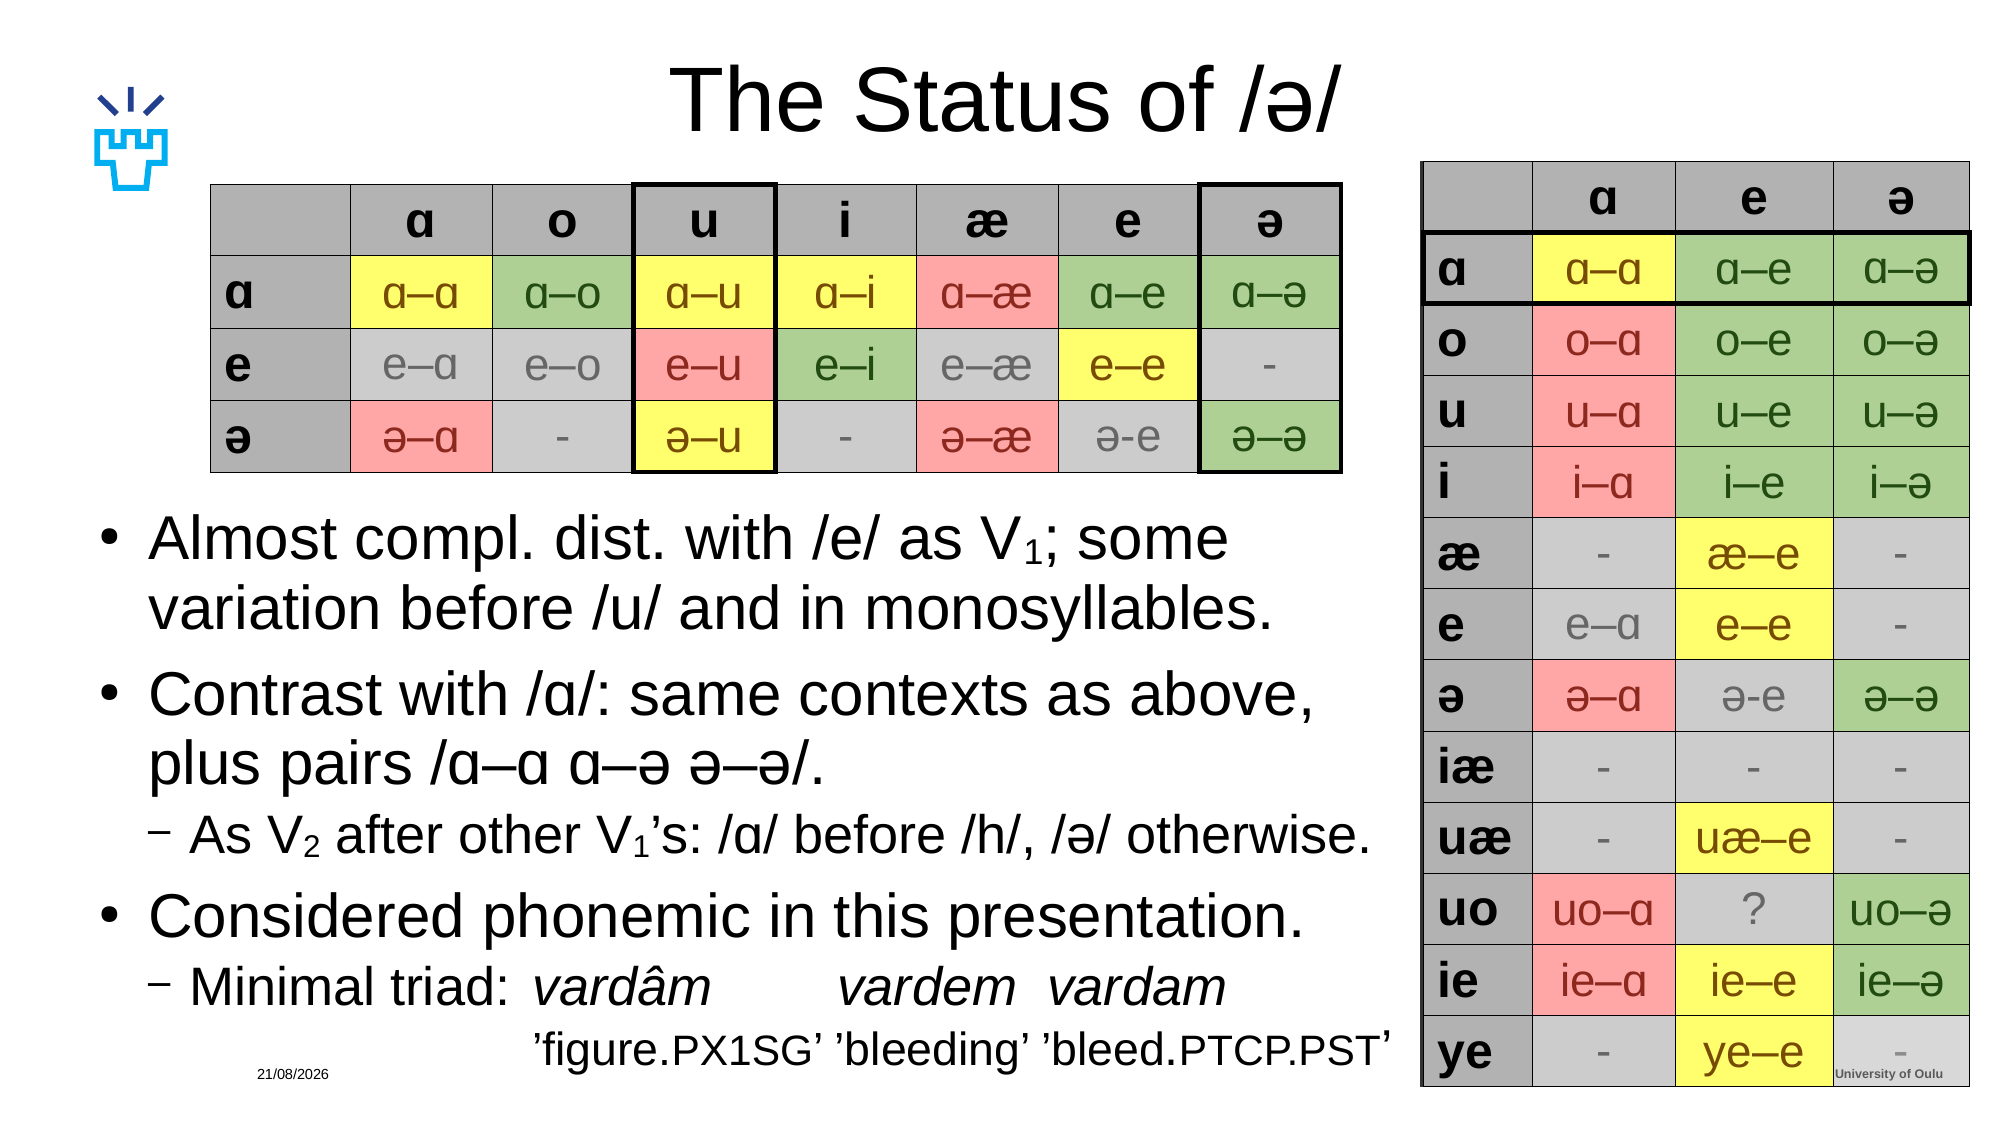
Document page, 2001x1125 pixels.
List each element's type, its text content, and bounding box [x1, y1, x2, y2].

table_cell - [493, 401, 631, 472]
table_cell e [211, 329, 350, 400]
table_cell ə-e [1676, 660, 1833, 731]
text_box [1833, 1015, 1970, 1087]
table_header i [778, 185, 916, 255]
table_cell ye–e [1676, 1016, 1833, 1086]
table_cell u–ɑ [1533, 376, 1675, 446]
table_cell ? [1676, 874, 1833, 944]
table_cell uæ–e [1676, 803, 1833, 873]
table_header o [493, 185, 631, 255]
table_cell ə–ə [1202, 401, 1339, 470]
table_cell uo–ə [1834, 874, 1969, 944]
table_cell ye [1424, 1016, 1532, 1086]
table_cell e–æ [917, 329, 1058, 400]
table_cell - [1533, 732, 1675, 802]
table_cell - [1533, 1016, 1675, 1086]
table_cell ə-e [1059, 401, 1197, 472]
table_cell ə–æ [917, 401, 1058, 472]
table_cell ɑ [211, 256, 350, 328]
table_cell - [778, 401, 916, 472]
table_cell i–ə [1834, 447, 1969, 517]
table_cell i–ɑ [1533, 447, 1675, 517]
table_cell ə–u [636, 401, 773, 470]
table_cell ɑ–u [636, 256, 773, 328]
table_cell ɑ–e [1059, 256, 1197, 328]
table_cell ie [1424, 945, 1532, 1015]
table_cell - [1676, 732, 1833, 802]
table_header u [636, 187, 773, 255]
table_cell ɑ–ə [1202, 256, 1339, 328]
table_cell - [1533, 518, 1675, 588]
table_cell uo–ɑ [1533, 874, 1675, 944]
table_cell ə [211, 401, 350, 472]
table_header [211, 185, 350, 255]
table_cell - [1834, 518, 1969, 588]
list Almost compl. dist. with /e/ as V1; some variation before /u/ and in monosyllables. Contrast with /ɑ/: same contexts as above, plus pairs /ɑ–ɑ ɑ–ə ə–ə/. As V2 after other V1’s: /ɑ/ before /h/, /ə/ otherwise. Considered phonemic in this presentation. Minimal triad: vardâm vardem vardam ’figure.PX1SG’ ’bleeding’ ’bleed.PTCP.PST’ [82, 503, 1420, 1125]
table_cell e–ɑ [351, 329, 492, 400]
table_cell - [1834, 803, 1969, 873]
table_cell ɑ–o [493, 256, 631, 328]
table_cell ə–ɑ [1533, 660, 1675, 731]
table_header e [1676, 162, 1833, 230]
table_cell uo [1424, 874, 1532, 944]
table_cell ə–ə [1834, 660, 1969, 731]
table_cell u [1424, 376, 1532, 446]
table_cell ie–ə [1834, 945, 1969, 1015]
table_cell ɑ–i [778, 256, 916, 328]
table_cell - [1834, 589, 1969, 659]
table_cell o–e [1676, 306, 1833, 375]
table_cell o [1424, 306, 1532, 375]
table_cell iæ [1424, 732, 1532, 802]
table_cell o–ə [1834, 306, 1969, 375]
table_cell ɑ–e [1676, 235, 1833, 301]
table_cell ie–e [1676, 945, 1833, 1015]
table_header ɑ [351, 185, 492, 255]
table_header ɑ [1533, 162, 1675, 230]
table_cell e–u [636, 329, 773, 400]
table_header e [1059, 185, 1197, 255]
table_cell ɑ–ə [1834, 235, 1967, 301]
table_cell i [1424, 447, 1532, 517]
table_cell e–e [1059, 329, 1197, 400]
table_cell e–i [778, 329, 916, 400]
table_header [1424, 162, 1532, 230]
table_cell e–e [1676, 589, 1833, 659]
table_cell - [1834, 732, 1969, 802]
table_cell ie–ɑ [1533, 945, 1675, 1015]
table_cell e–ɑ [1533, 589, 1675, 659]
table_header æ [917, 185, 1058, 255]
table_cell u–e [1676, 376, 1833, 446]
table_cell e [1424, 589, 1532, 659]
table_cell - [1533, 803, 1675, 873]
table_cell ə [1424, 660, 1532, 731]
table_cell ə–ɑ [351, 401, 492, 472]
table_cell ɑ–ɑ [1533, 235, 1675, 301]
table_cell u–ə [1834, 376, 1969, 446]
table_cell o–ɑ [1533, 306, 1675, 375]
title The Status of /ə/ [105, 5, 1906, 194]
table_cell æ–e [1676, 518, 1833, 588]
table_cell uæ [1424, 803, 1532, 873]
table_header ə [1834, 162, 1969, 230]
table_cell ɑ–æ [917, 256, 1058, 328]
table_cell i–e [1676, 447, 1833, 517]
table_cell æ [1424, 518, 1532, 588]
table_header ə [1202, 187, 1339, 255]
table_cell e–o [493, 329, 631, 400]
table_cell - [1202, 329, 1339, 400]
table_cell ɑ [1426, 235, 1532, 301]
table_cell ɑ–ɑ [351, 256, 492, 328]
